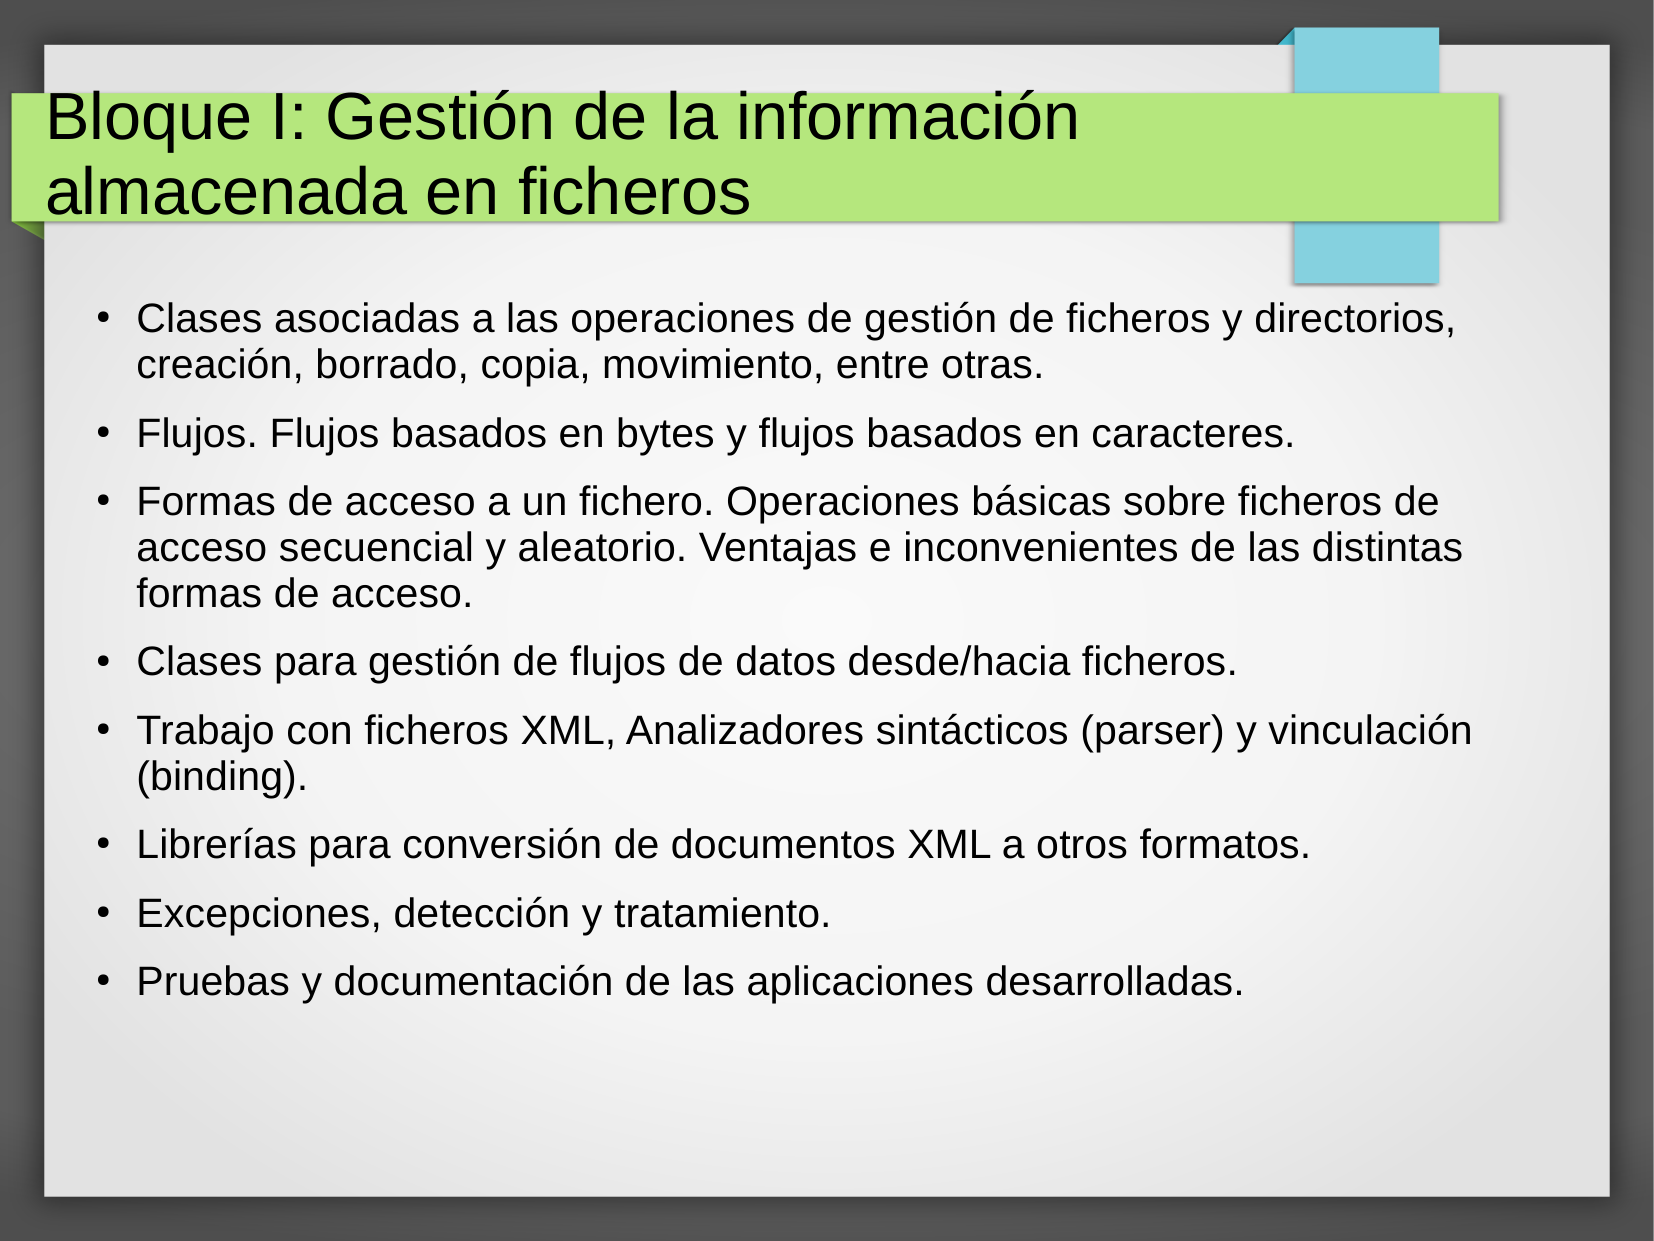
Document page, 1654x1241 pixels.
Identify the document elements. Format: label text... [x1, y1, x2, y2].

picture [0, 0, 1654, 1241]
title Bloque I: Gestión de la información almacenada en ficheros [45, 74, 1276, 233]
list Clases asociadas a las operaciones de gestión de ficheros y directorios, creación, borrado, copia, movimiento, entre otras. Flujos. Flujos basados en bytes y flujos basados en caracteres. Formas de acceso a un fichero. Operaciones básicas sobre ficheros de acceso secuencial y aleatorio. Ventajas e inconvenientes de las distintas formas de acceso. Clases para gestión de flujos de datos desde/hacia ficheros. Trabajo con ficheros XML, Analizadores sintácticos (parser) y vinculación (binding). Librerías para conversión de documentos XML a otros formatos. Excepciones, detección y tratamiento. Pruebas y documentación de las aplicaciones desarrolladas. [82, 295, 1571, 1015]
